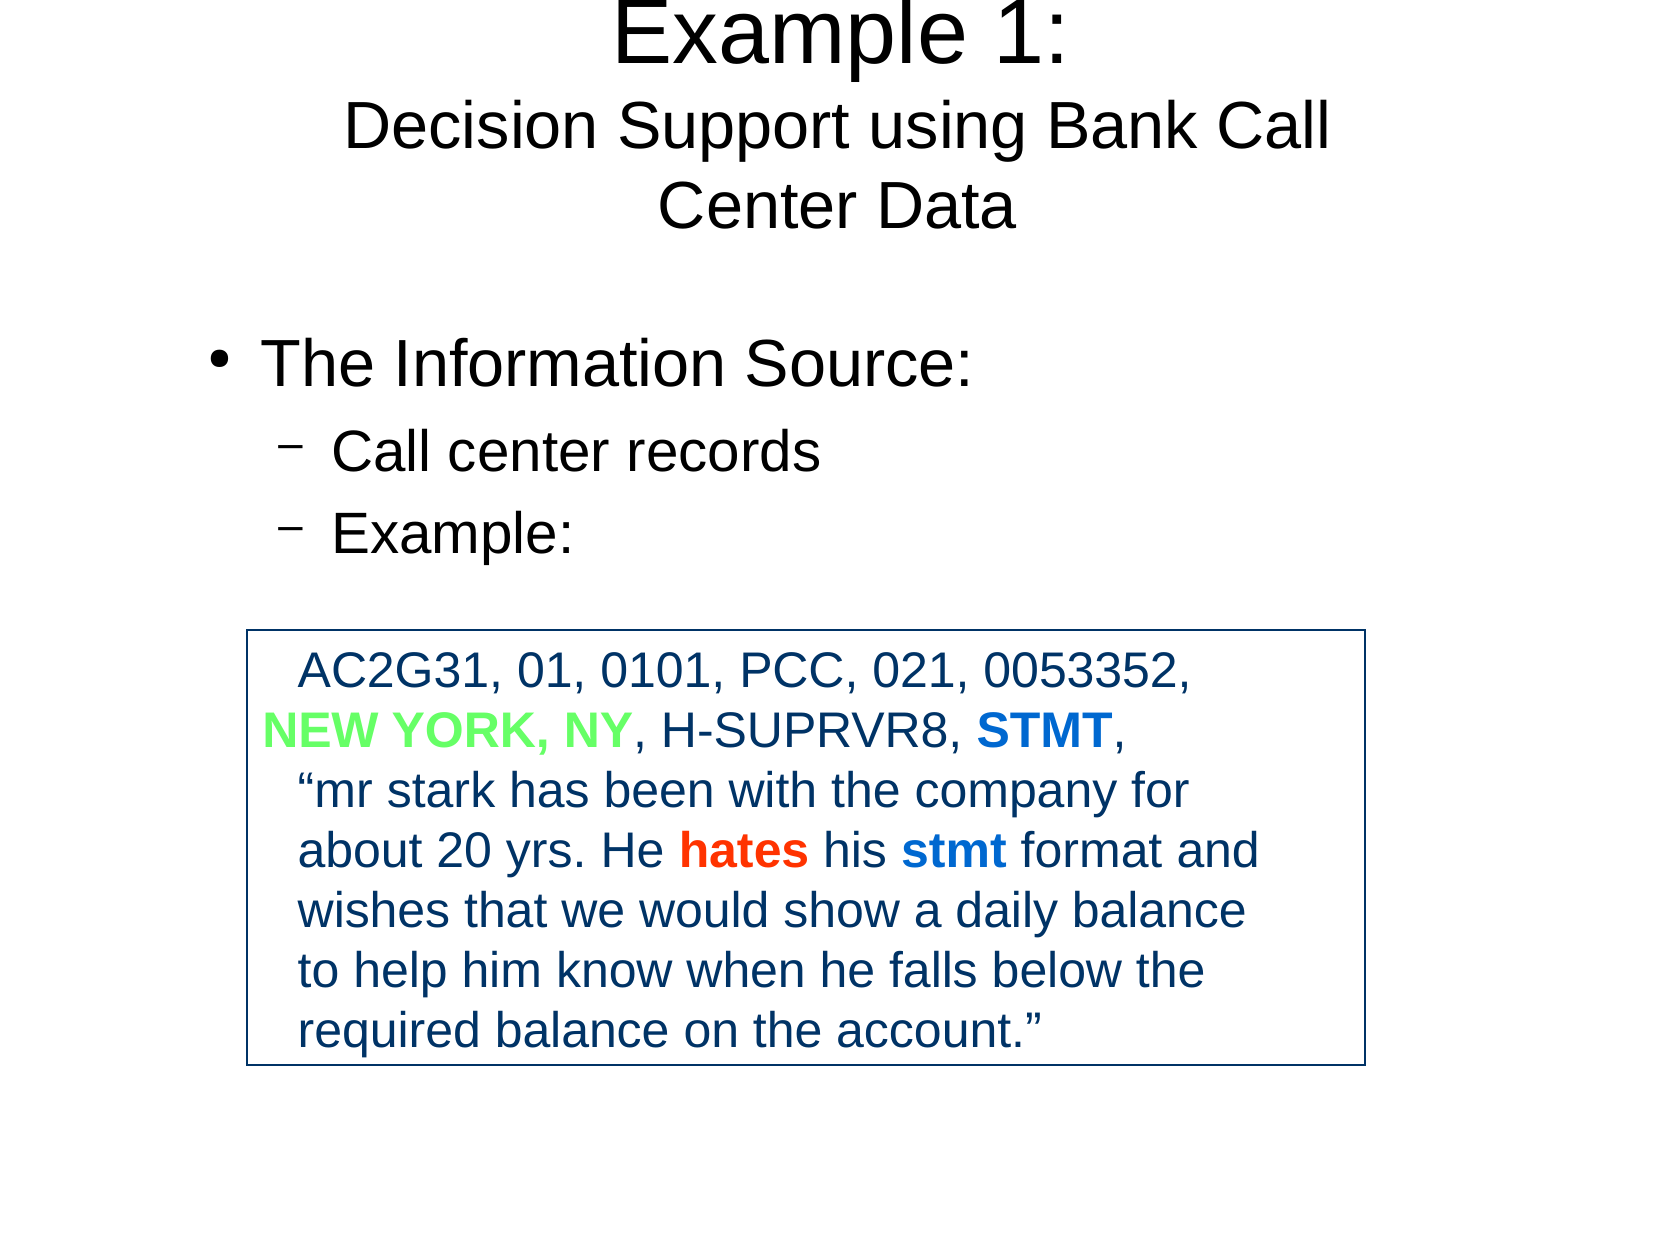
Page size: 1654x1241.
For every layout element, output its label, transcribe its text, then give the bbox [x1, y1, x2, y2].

list The Information Source: Call center records Example: [174, 312, 1500, 1126]
text_box AC2G31, 01, 0101, PCC, 021, 0053352, NEW YORK, NY, H-SUPRVR8, STMT, “mr stark has been with the company for about 20 yrs. He hates his stmt format and wishes that we would show a daily balance to help him know when he falls below the required balance on the account.” [247, 629, 1365, 1066]
title Example 1: Decision Support using Bank Call Center Data [275, 0, 1401, 250]
